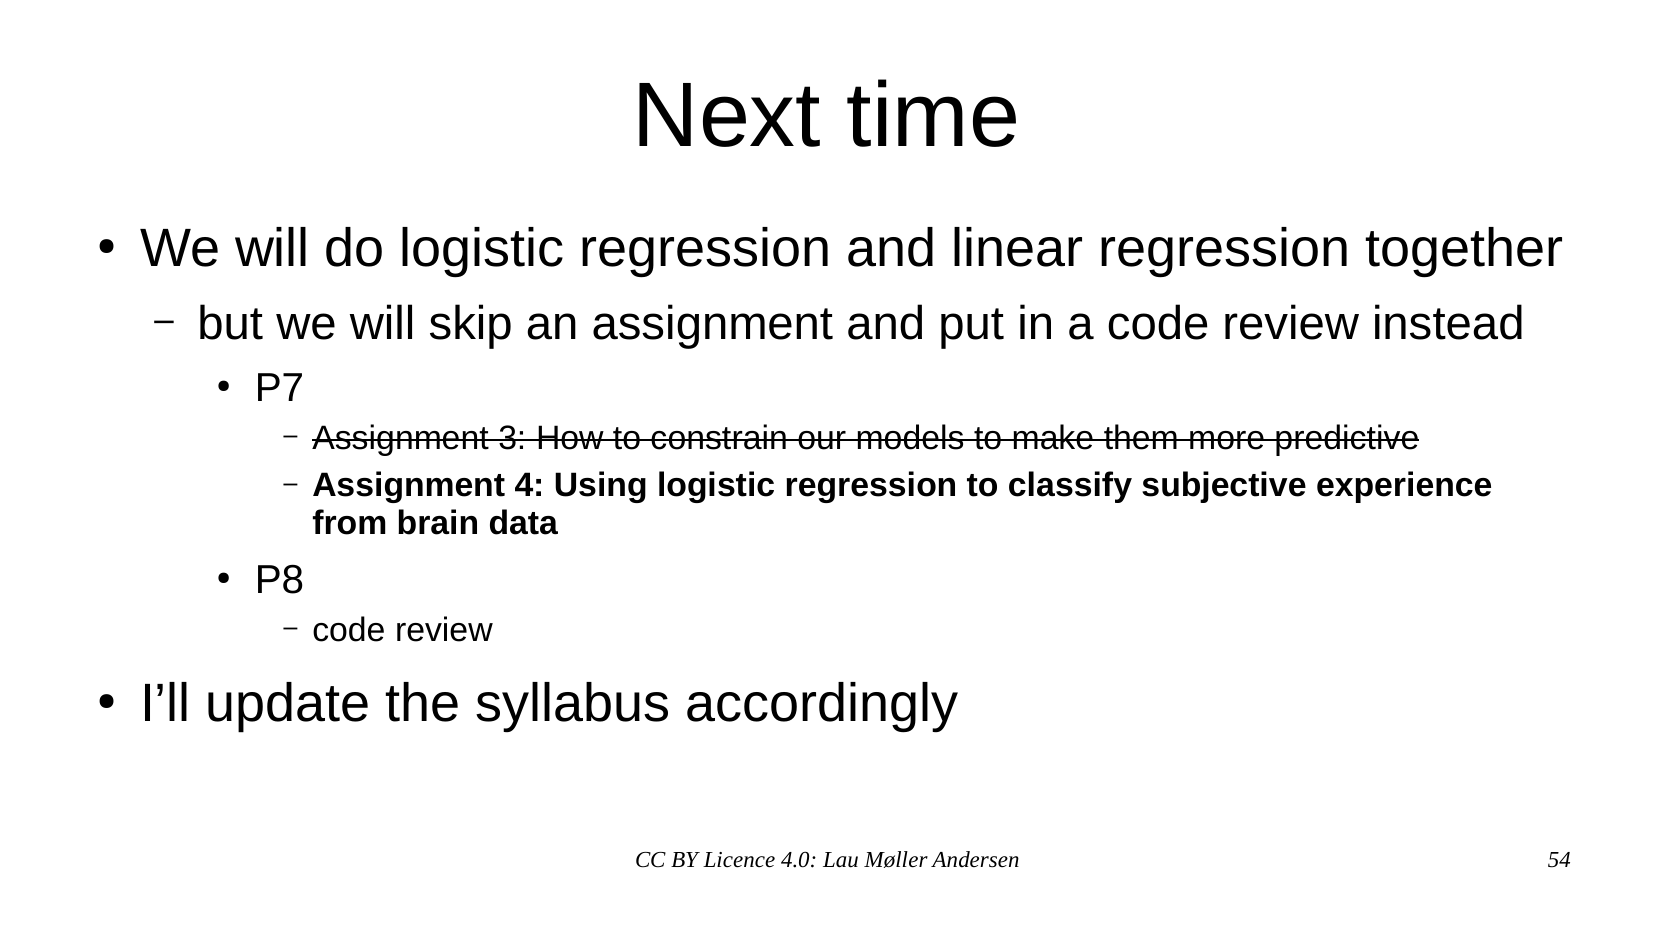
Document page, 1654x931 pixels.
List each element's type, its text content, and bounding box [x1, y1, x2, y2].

list We will do logistic regression and linear regression together but we will skip an assignment and put in a code review instead P7 Assignment 3: How to constrain our models to make them more predictive Assignment 4: Using logistic regression to classify subjective experience from brain data P8 code review I’ll update the syllabus accordingly [82, 217, 1571, 758]
title Next time [82, 37, 1571, 193]
